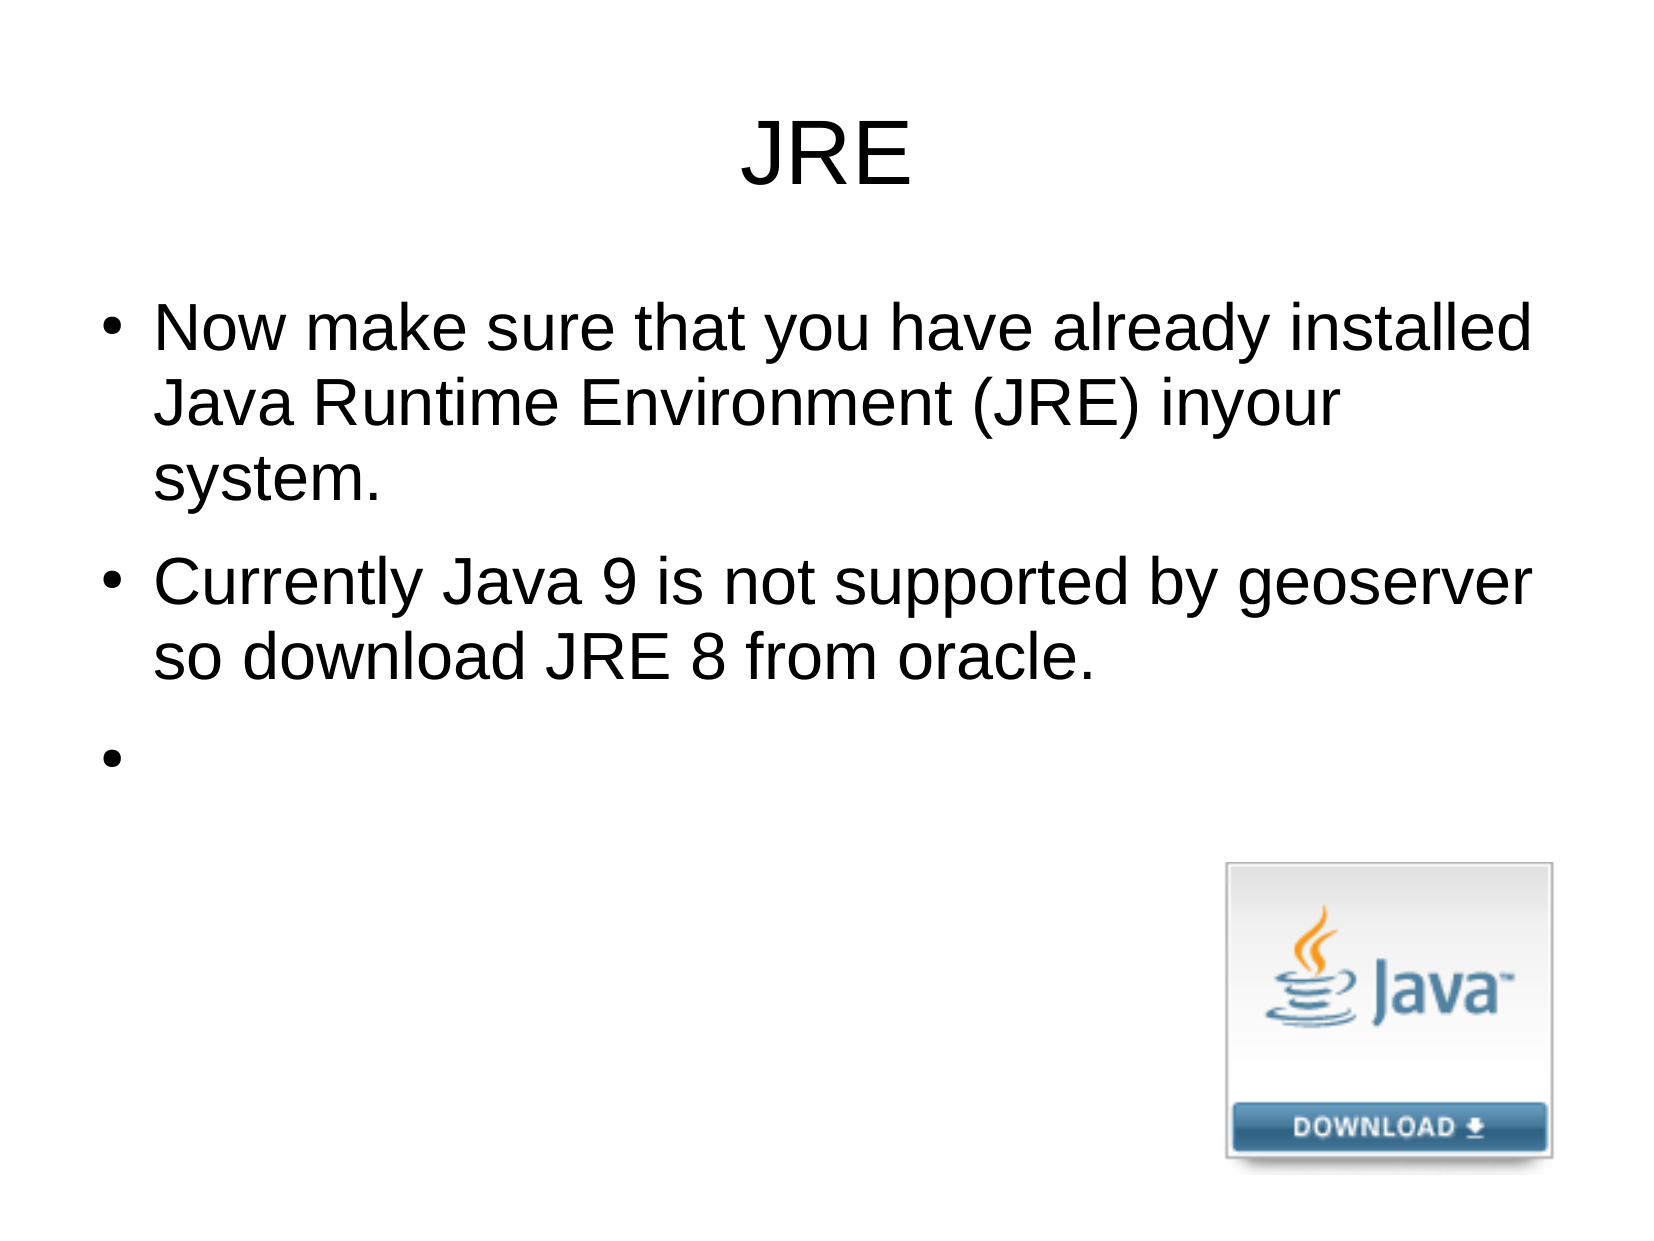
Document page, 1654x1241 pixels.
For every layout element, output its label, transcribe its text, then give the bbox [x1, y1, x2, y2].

picture [1216, 862, 1567, 1175]
list Now make sure that you have already installed Java Runtime Environment (JRE) inyour system. Currently Java 9 is not supported by geoserver so download JRE 8 from oracle. [82, 290, 1571, 1010]
title JRE [82, 49, 1571, 257]
